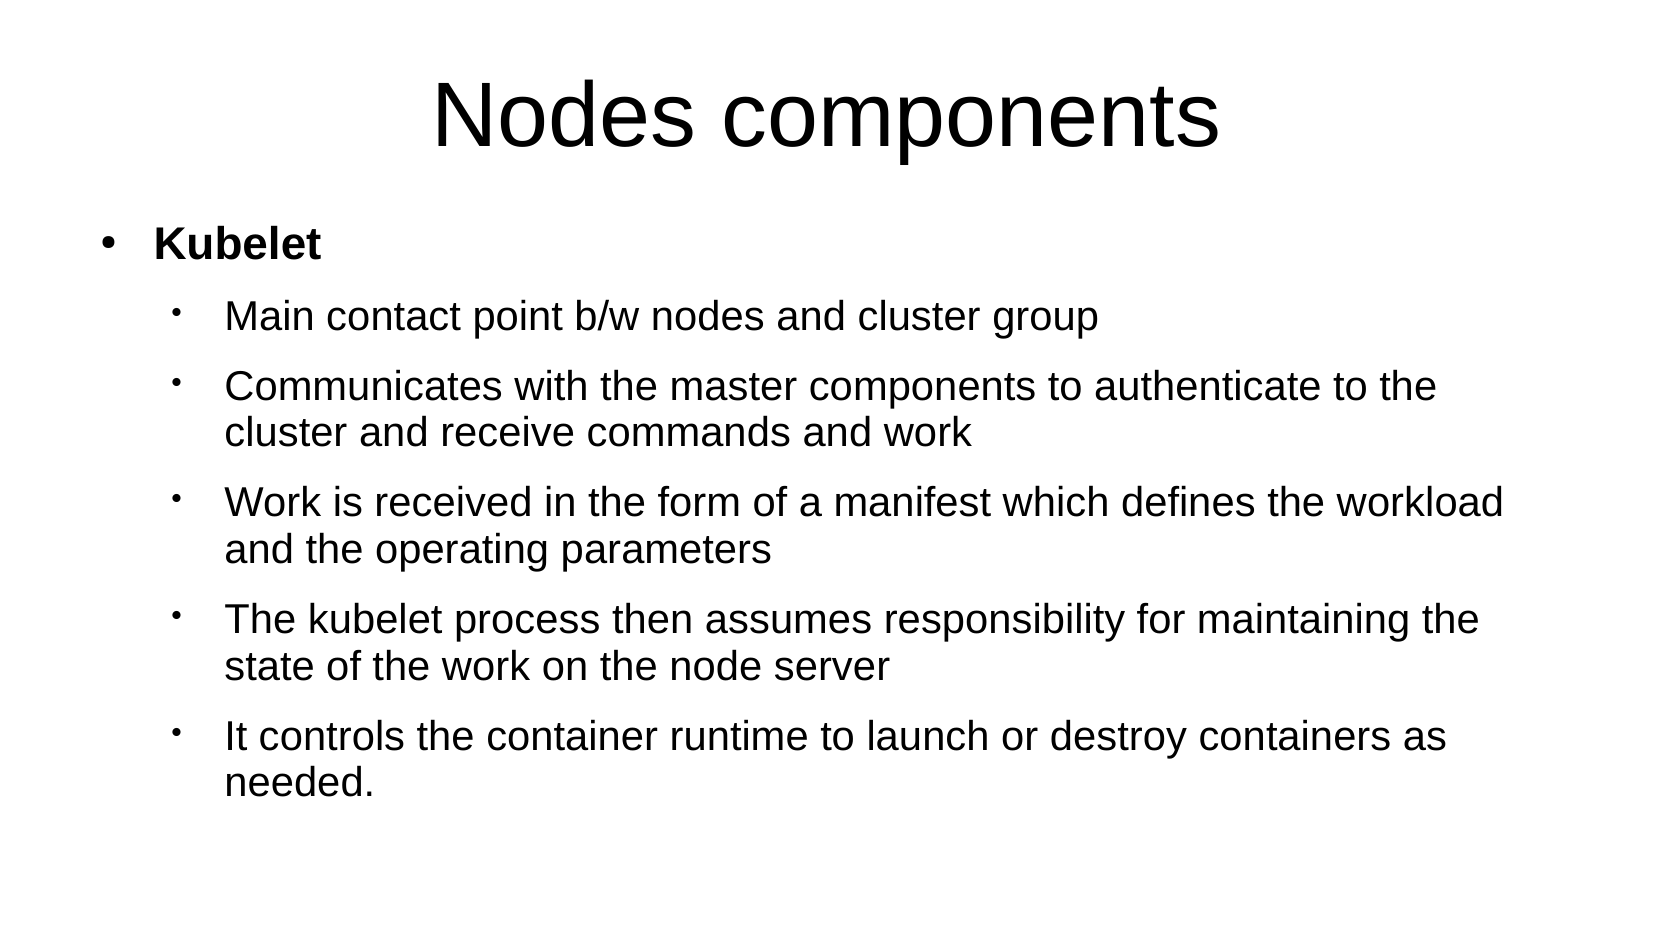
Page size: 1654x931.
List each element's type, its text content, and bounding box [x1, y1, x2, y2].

title Nodes components [82, 37, 1571, 193]
list Kubelet Main contact point b/w nodes and cluster group Communicates with the master components to authenticate to the cluster and receive commands and work Work is received in the form of a manifest which defines the workload and the operating parameters The kubelet process then assumes responsibility for maintaining the state of the work on the node server It controls the container runtime to launch or destroy containers as needed. [82, 217, 1571, 898]
